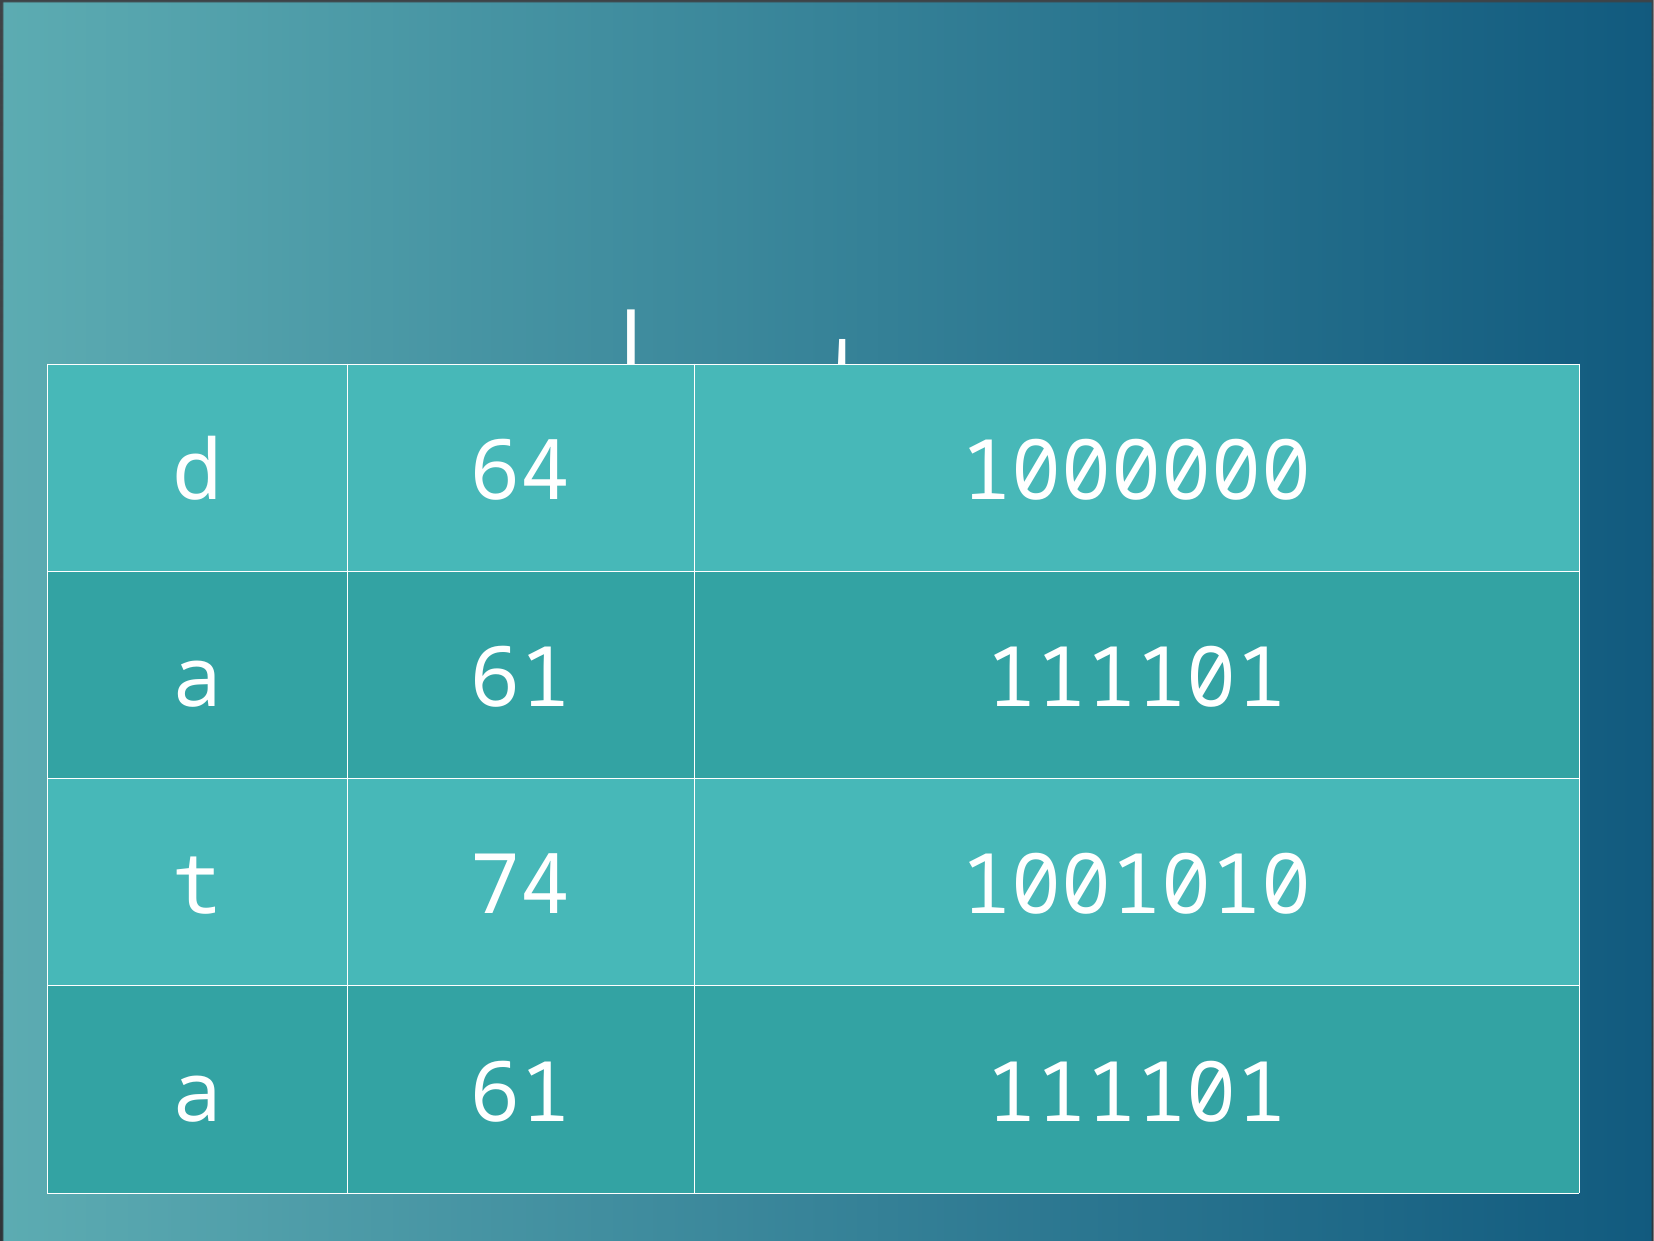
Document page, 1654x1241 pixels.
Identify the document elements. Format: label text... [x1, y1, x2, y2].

table_cell 61 [348, 572, 694, 778]
table_cell 1001010 [695, 779, 1579, 985]
table_header 1000000 [695, 365, 1579, 571]
table_header d [48, 365, 347, 571]
table_header 64 [348, 365, 694, 571]
table_cell 111101 [695, 986, 1579, 1193]
table_cell t [48, 779, 347, 985]
subtitle data [82, 13, 1571, 364]
table_cell a [48, 572, 347, 778]
table_cell a [48, 986, 347, 1193]
table_cell 111101 [695, 572, 1579, 778]
table_cell 61 [348, 986, 694, 1193]
picture [0, 0, 1654, 1241]
table_cell 74 [348, 779, 694, 985]
